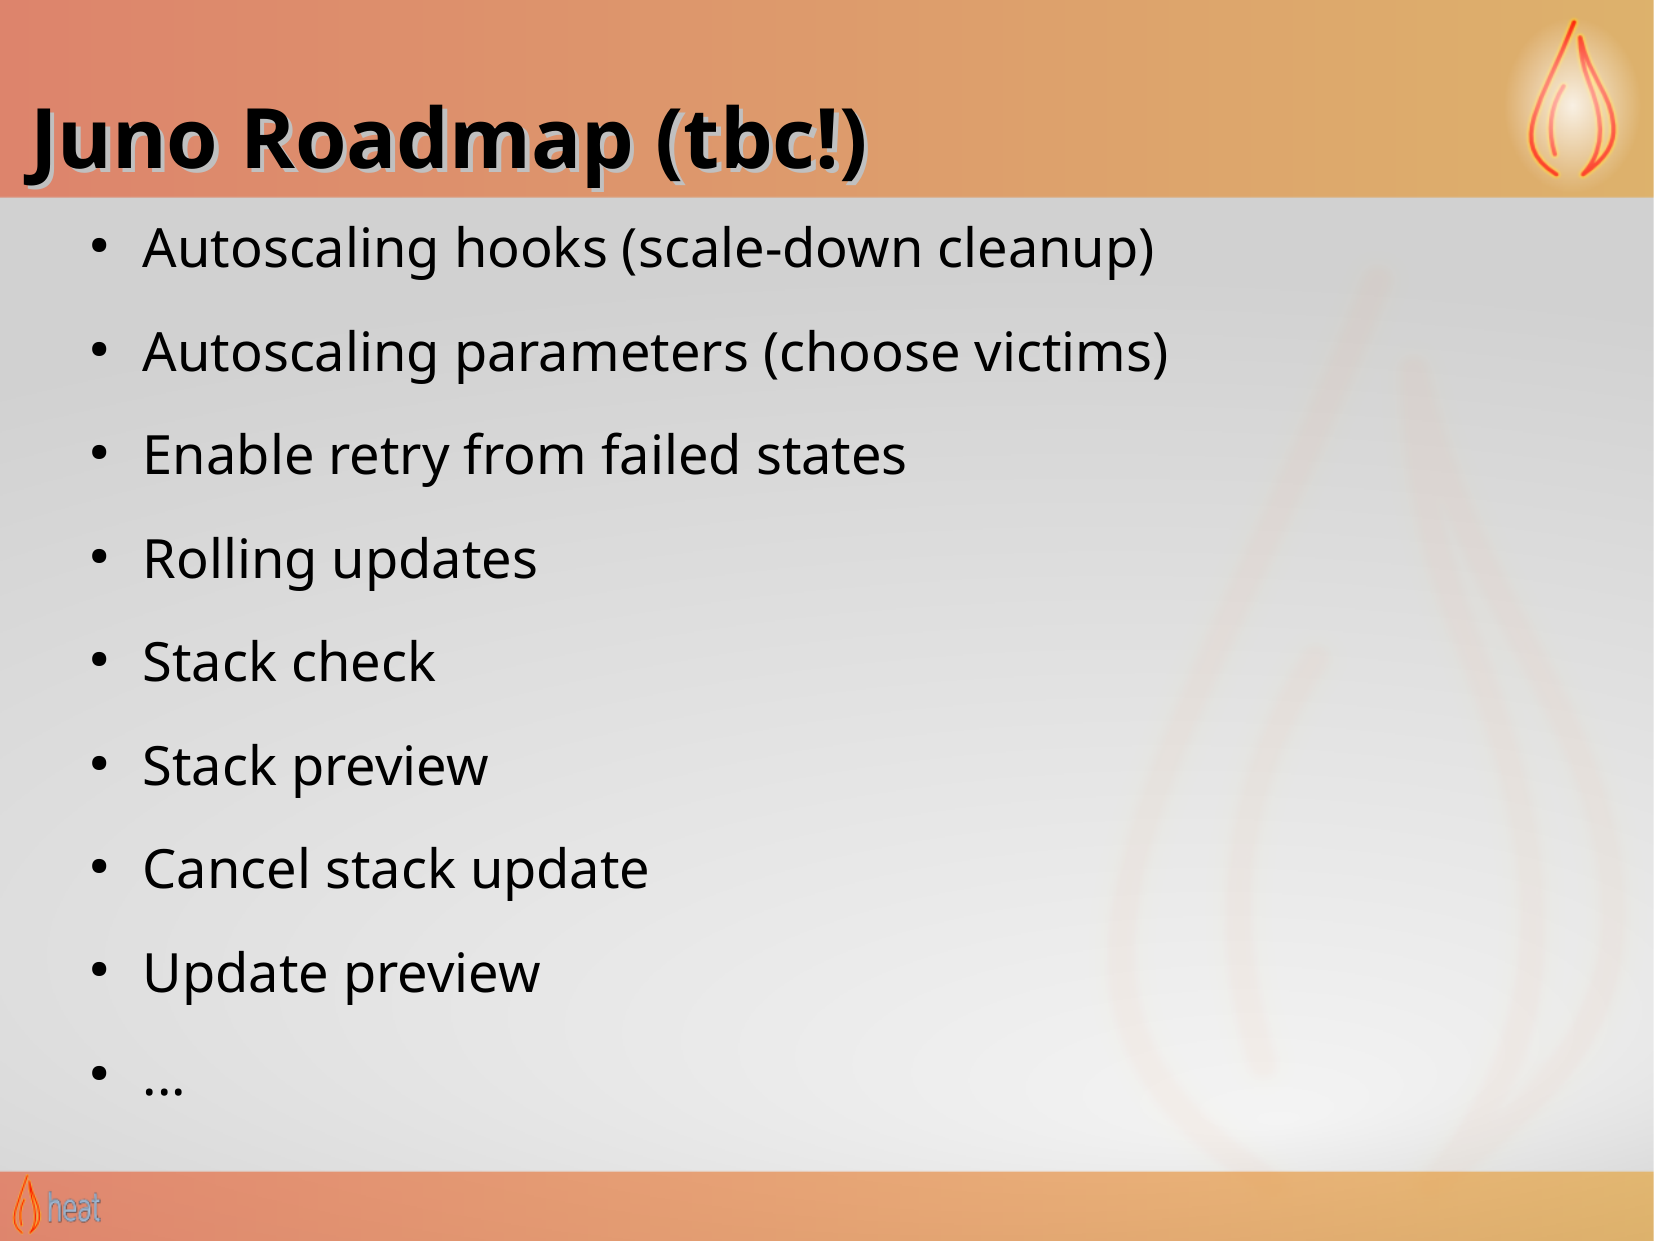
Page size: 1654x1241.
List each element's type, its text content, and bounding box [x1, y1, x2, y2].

list Autoscaling hooks (scale-down cleanup) Autoscaling parameters (choose victims) Enable retry from failed states Rolling updates Stack check Stack preview Cancel stack update Update preview ... [71, 210, 1561, 1166]
title Juno Roadmap (tbc!) [30, 23, 1606, 249]
picture [0, 0, 1654, 1241]
